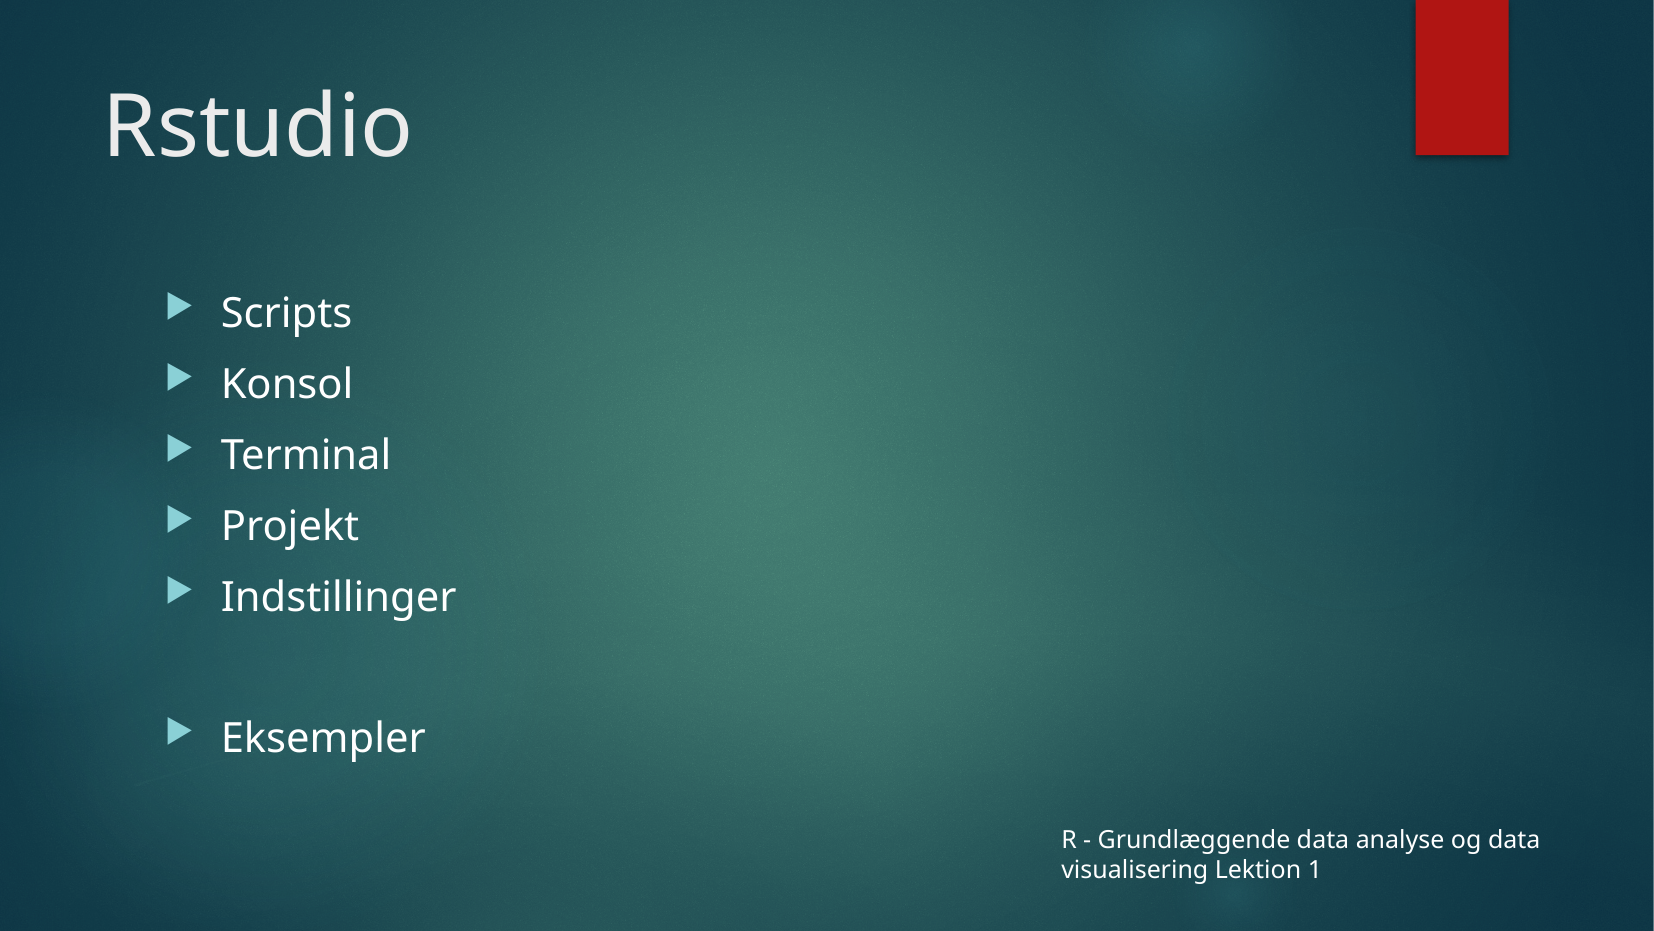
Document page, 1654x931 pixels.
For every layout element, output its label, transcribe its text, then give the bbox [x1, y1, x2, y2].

list Scripts Konsol Terminal Projekt Indstillinger Eksempler [149, 278, 1363, 848]
picture [0, 0, 1654, 931]
text_box R - Grundlæggende data analyse og data visualisering Lektion 1 [1046, 816, 1632, 891]
title Rstudio [87, 61, 1364, 252]
